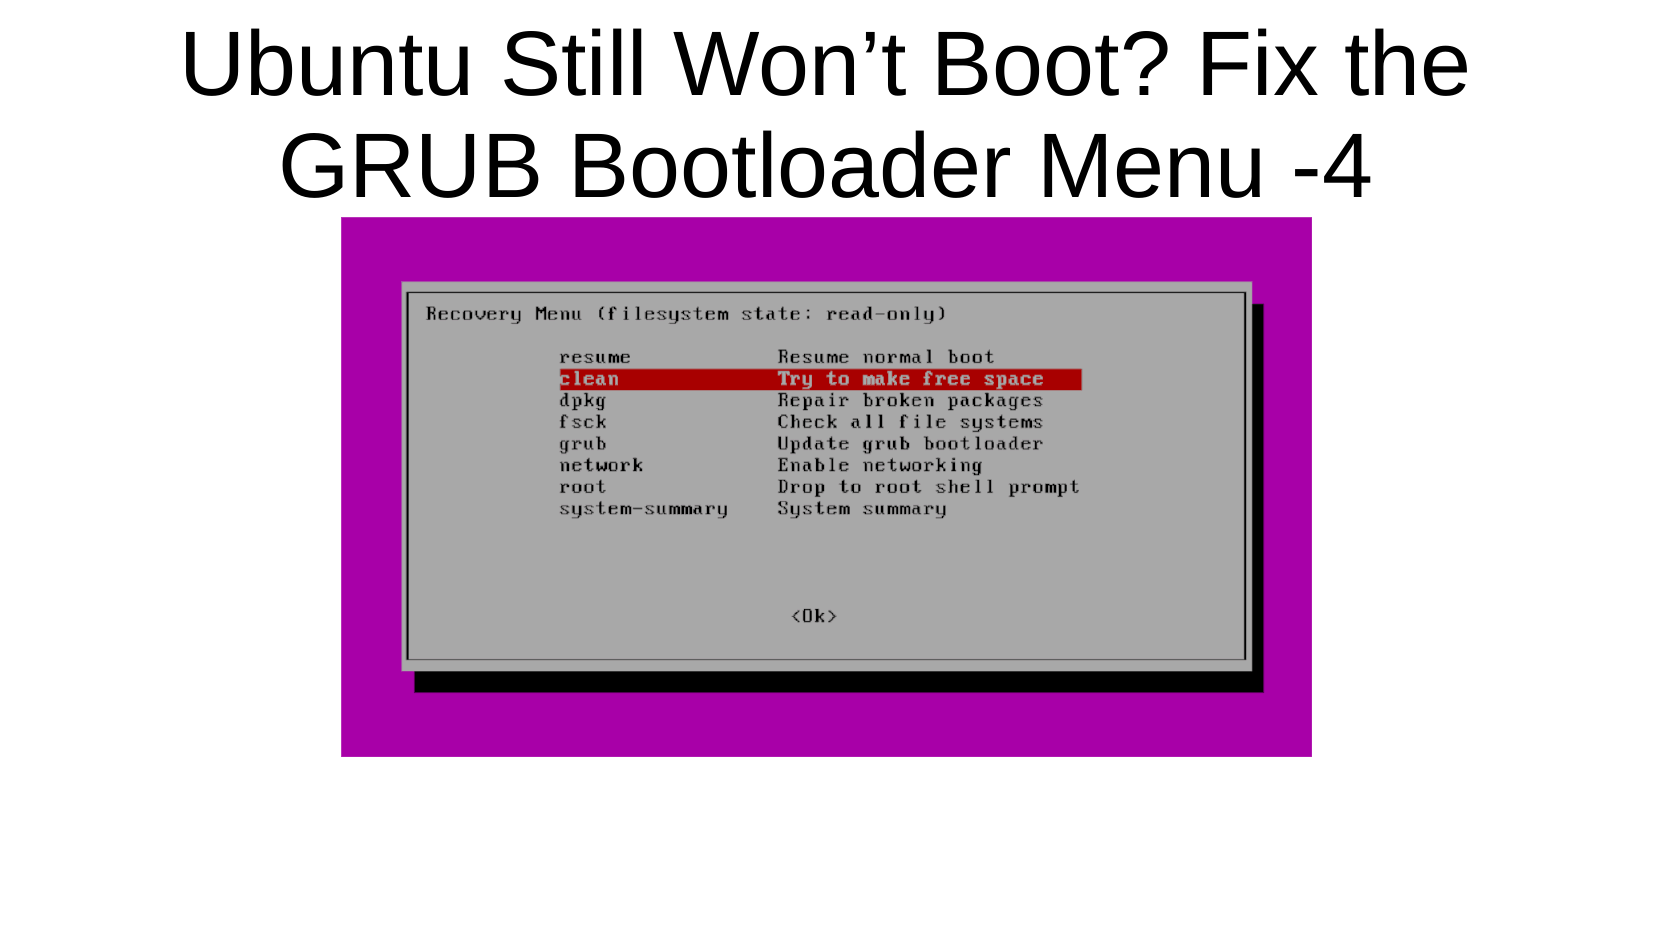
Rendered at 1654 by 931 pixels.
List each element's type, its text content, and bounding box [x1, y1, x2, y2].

picture [341, 217, 1312, 758]
title Ubuntu Still Won’t Boot? Fix the GRUB Bootloader Menu -4 [82, 12, 1571, 218]
